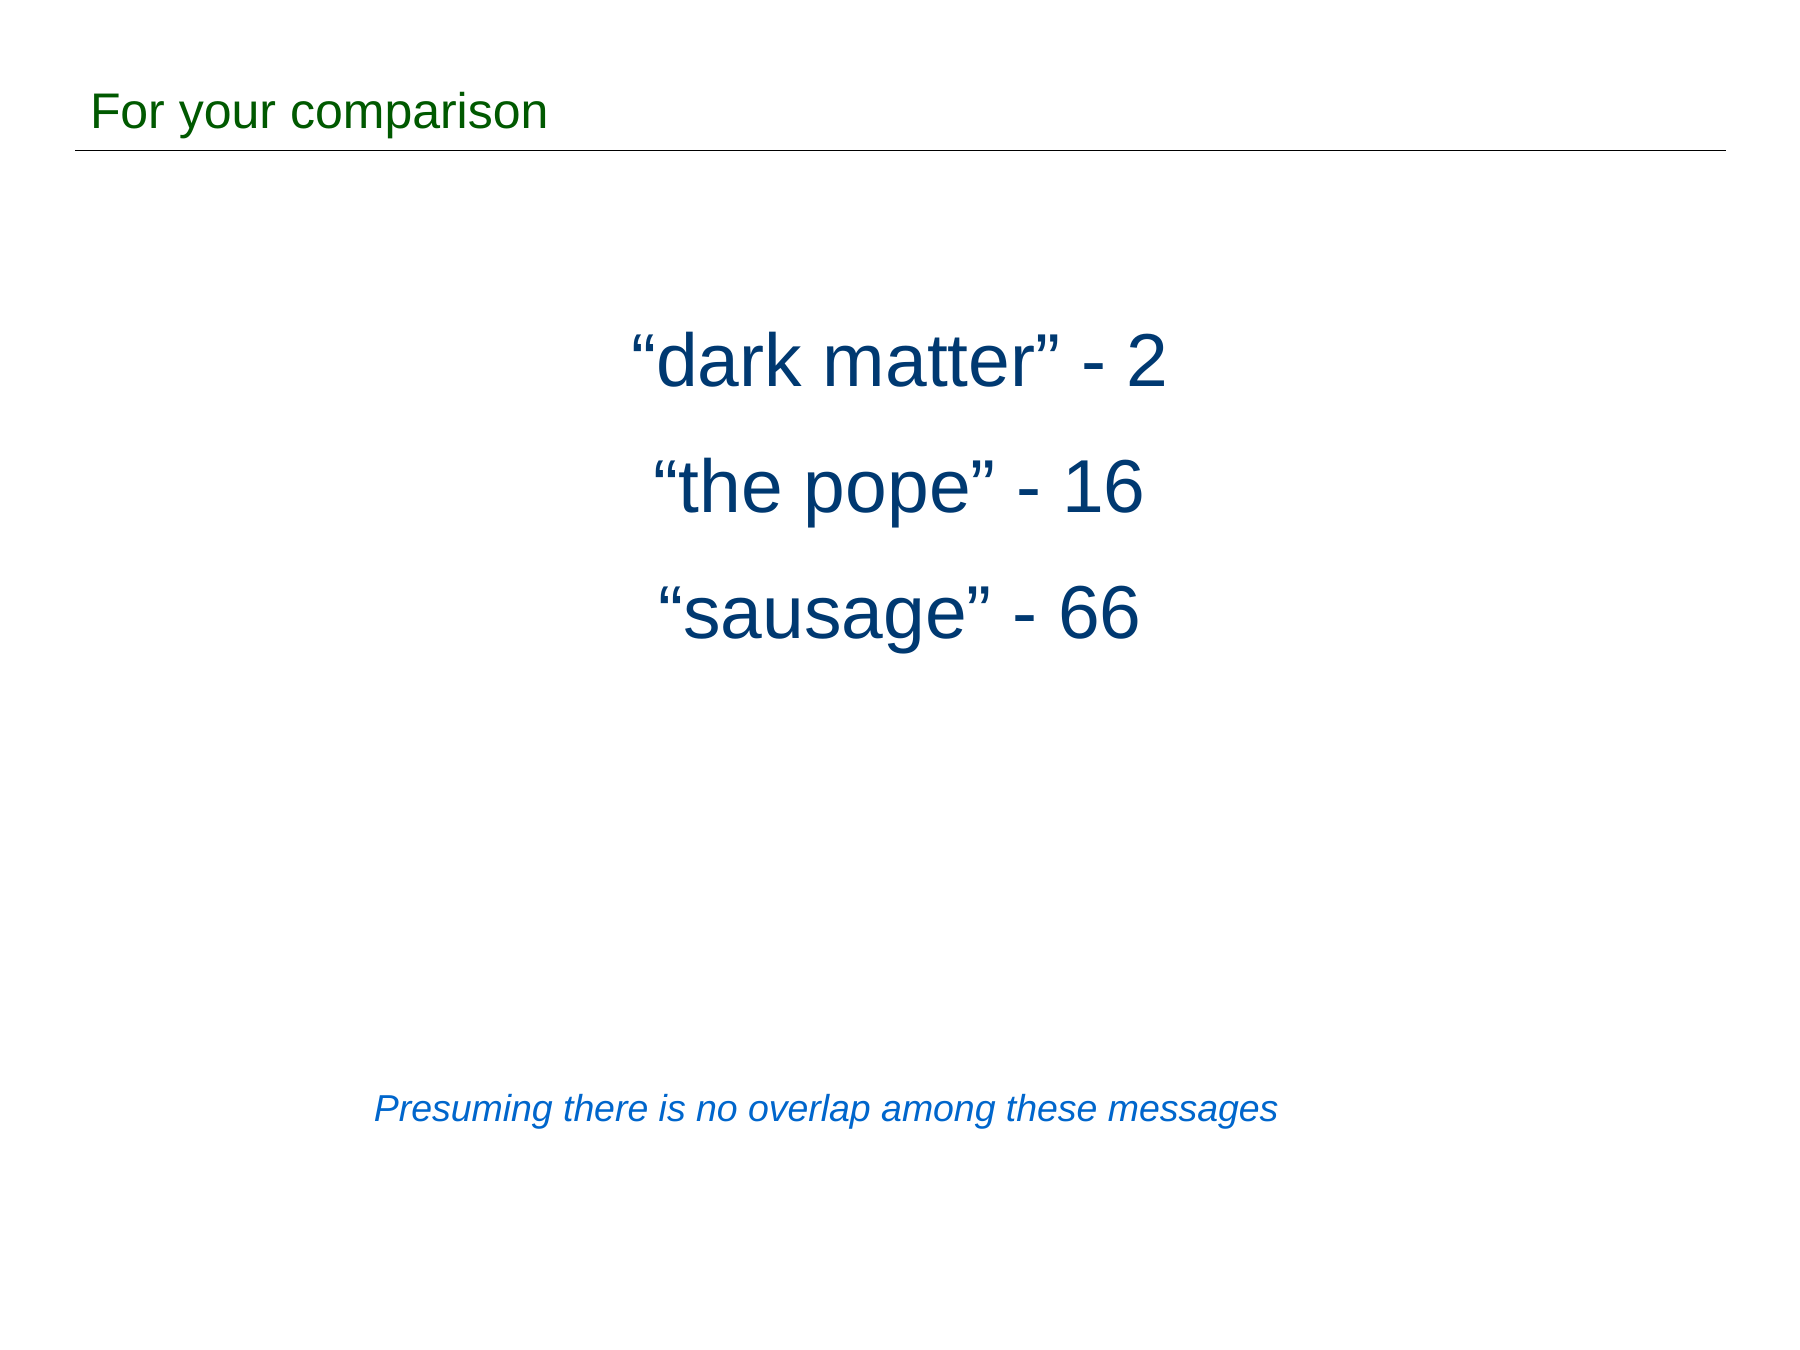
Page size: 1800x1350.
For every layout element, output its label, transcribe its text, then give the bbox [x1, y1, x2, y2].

text_box “dark matter” - 2 “the pope” - 16 “sausage” - 66 [0, 269, 1800, 1350]
title For your comparison [90, 38, 1710, 147]
text_box Presuming there is no overlap among these messages [359, 1080, 1558, 1137]
